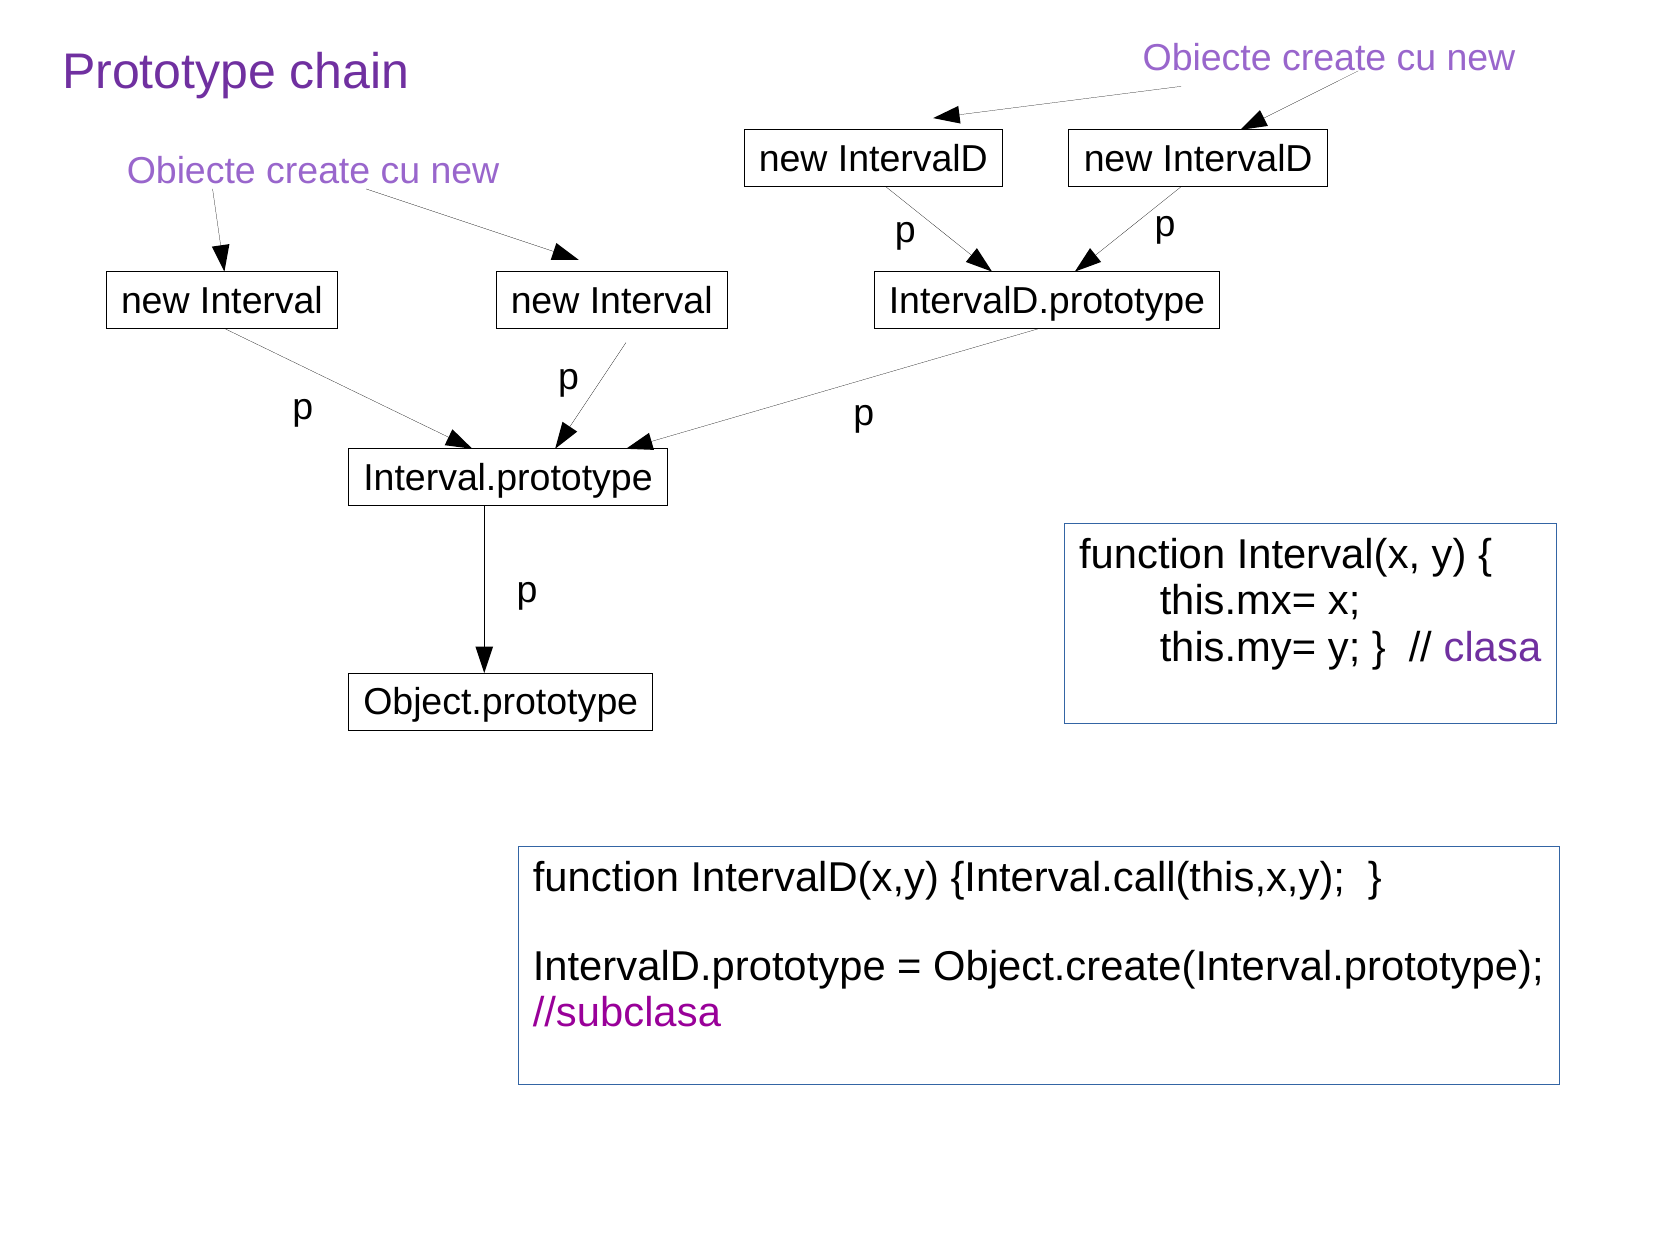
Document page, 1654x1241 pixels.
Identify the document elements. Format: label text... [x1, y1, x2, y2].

text_box new IntervalD [744, 129, 1003, 187]
text_box Prototype chain [47, 35, 425, 107]
text_box p [501, 561, 553, 618]
text_box Object.prototype [348, 673, 653, 731]
text_box IntervalD.prototype [874, 271, 1220, 329]
text_box Interval.prototype [348, 448, 668, 506]
text_box function Interval(x, y) { this.mx= x; this.my= y; } // clasa [1064, 523, 1557, 724]
text_box p [277, 377, 328, 435]
text_box new IntervalD [1068, 129, 1328, 187]
text_box new Interval [106, 271, 338, 329]
text_box function IntervalD(x,y) {Interval.call(this,x,y); } IntervalD.prototype = Object.create(Interval.prototype); //subclasa [518, 846, 1560, 1085]
text_box p [543, 348, 594, 406]
text_box Obiecte create cu new [112, 141, 515, 199]
text_box p [1139, 194, 1191, 252]
text_box p [879, 200, 931, 258]
text_box p [838, 383, 890, 441]
text_box Obiecte create cu new [1127, 29, 1531, 87]
text_box new Interval [496, 271, 728, 329]
